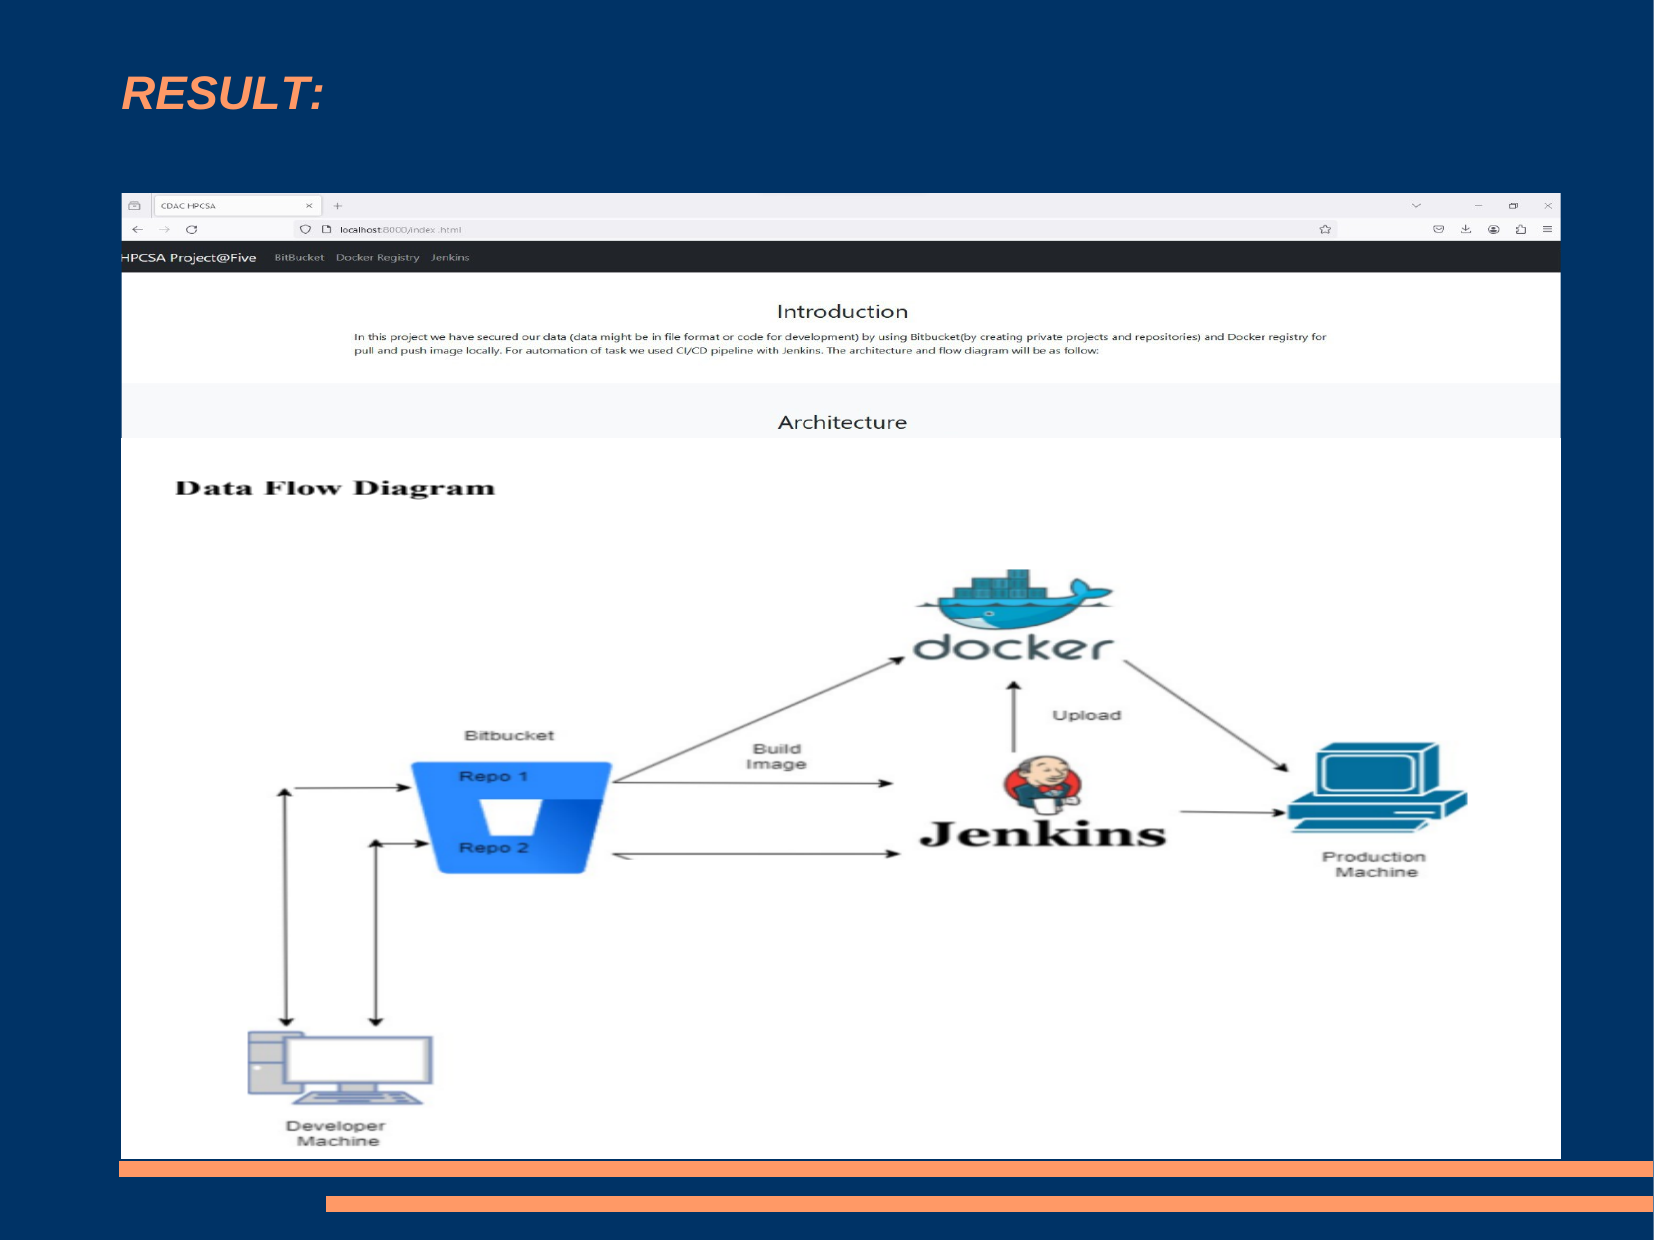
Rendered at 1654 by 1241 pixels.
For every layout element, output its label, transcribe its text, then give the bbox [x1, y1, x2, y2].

title RESULT: [121, 0, 1534, 192]
picture [121, 192, 1561, 1159]
